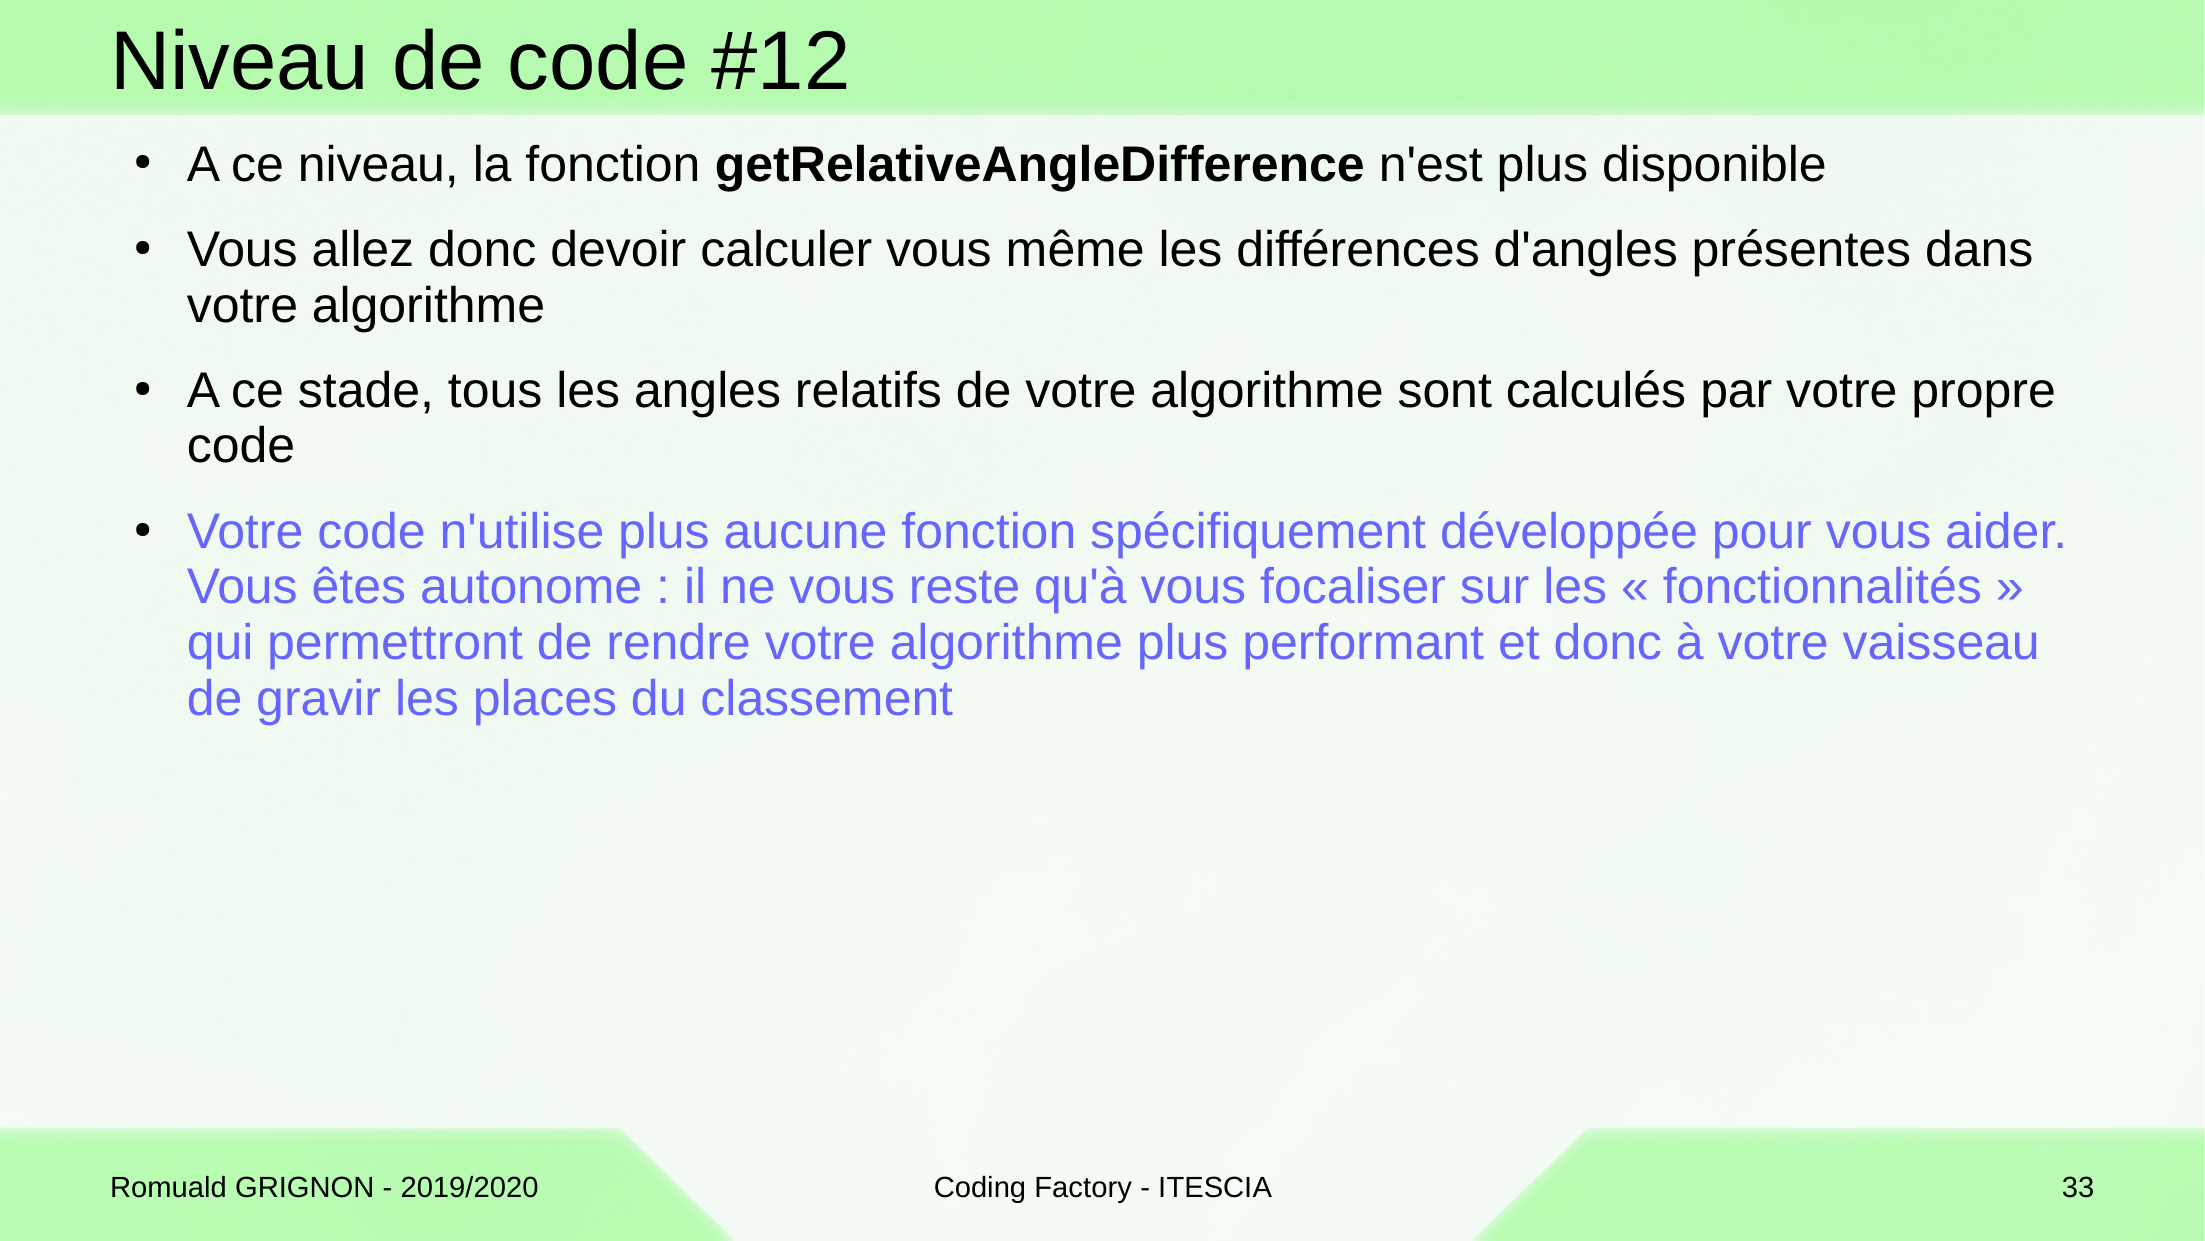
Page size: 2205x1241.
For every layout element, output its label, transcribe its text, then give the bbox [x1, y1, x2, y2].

list A ce niveau, la fonction getRelativeAngleDifference n'est plus disponible Vous allez donc devoir calculer vous même les différences d'angles présentes dans votre algorithme A ce stade, tous les angles relatifs de votre algorithme sont calculés par votre propre code Votre code n'utilise plus aucune fonction spécifiquement développée pour vous aider. Vous êtes autonome : il ne vous reste qu'à vous focaliser sur les « fonctionnalités » qui permettront de rendre votre algorithme plus performant et donc à votre vaisseau de gravir les places du classement [116, 206, 2101, 1149]
picture [0, 0, 2205, 1241]
title Niveau de code #12 [110, 49, 2095, 257]
